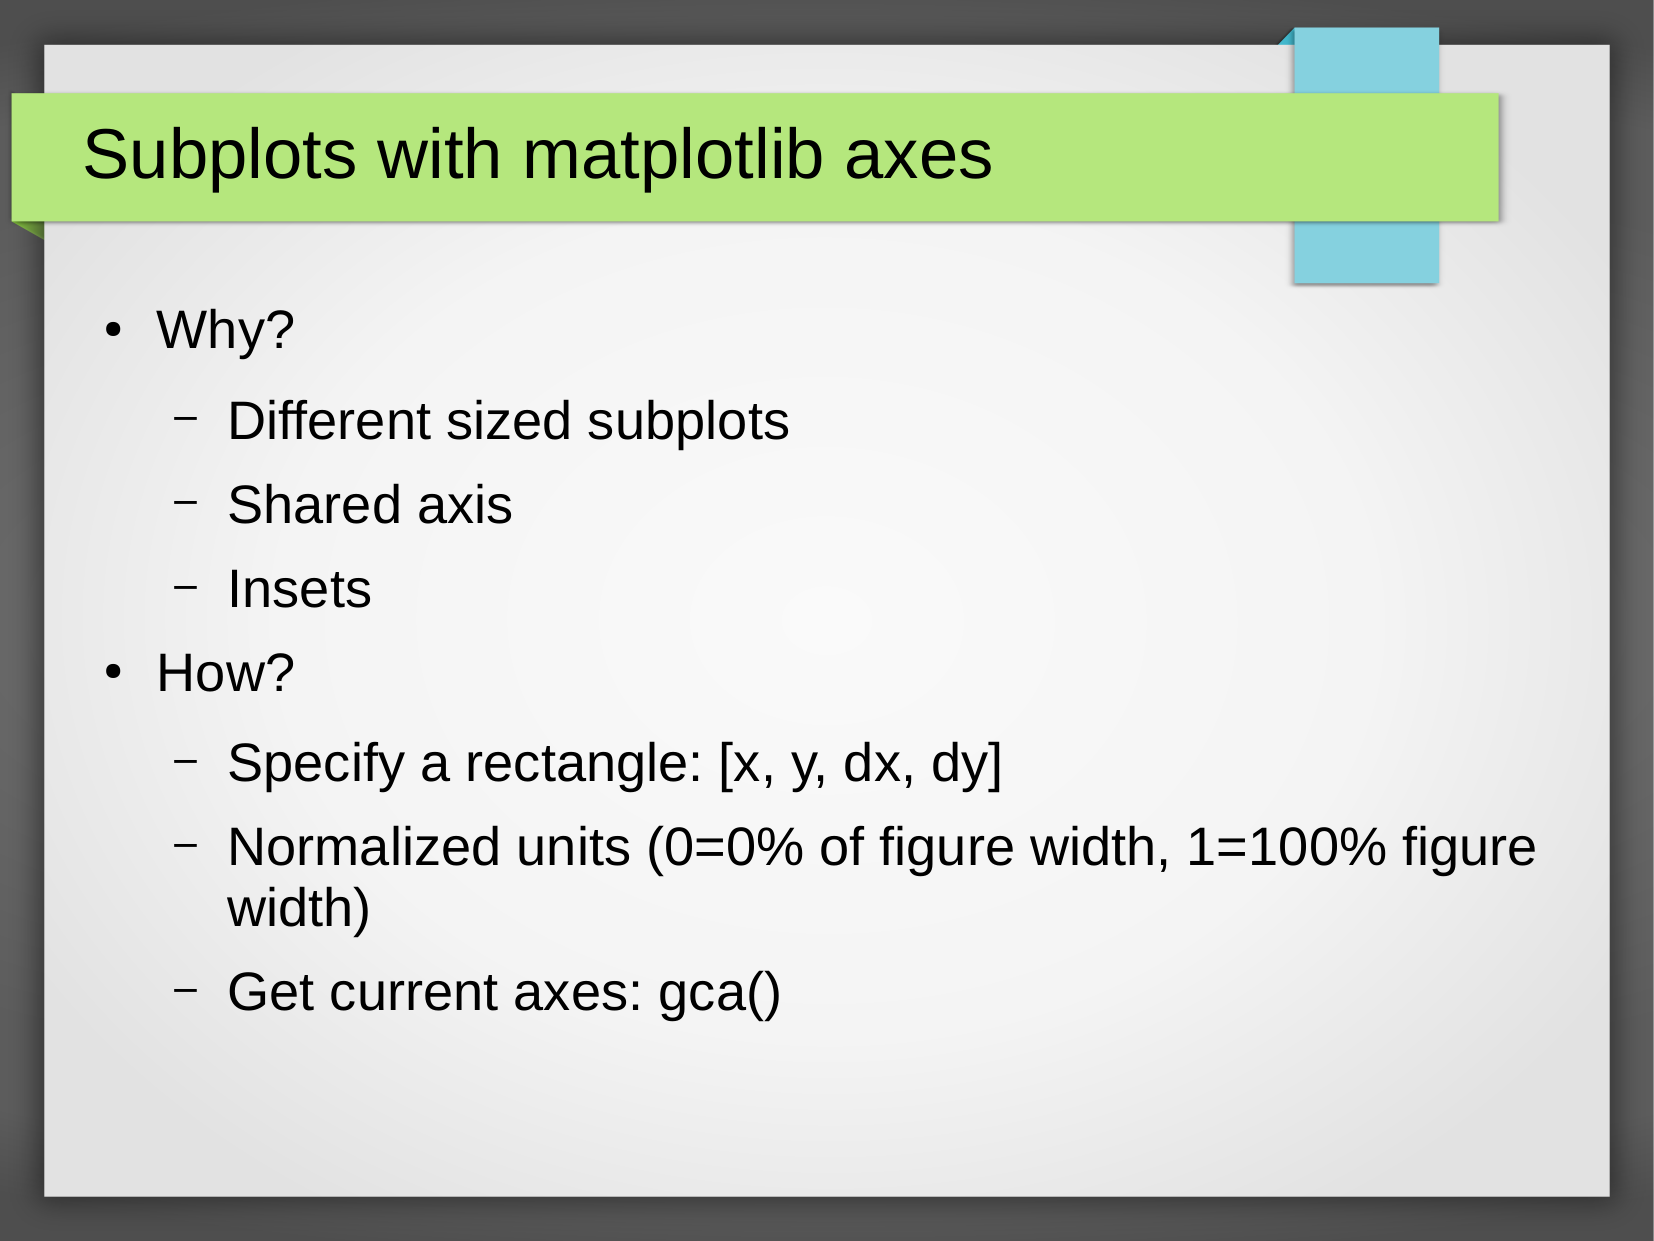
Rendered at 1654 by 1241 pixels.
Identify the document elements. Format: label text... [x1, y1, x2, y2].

picture [0, 0, 1654, 1241]
title Subplots with matplotlib axes [82, 94, 1264, 213]
list Why? Different sized subplots Shared axis Insets How? Specify a rectangle: [x, y, dx, dy] Normalized units (0=0% of figure width, 1=100% figure width) Get current axes: gca() [85, 300, 1574, 1141]
